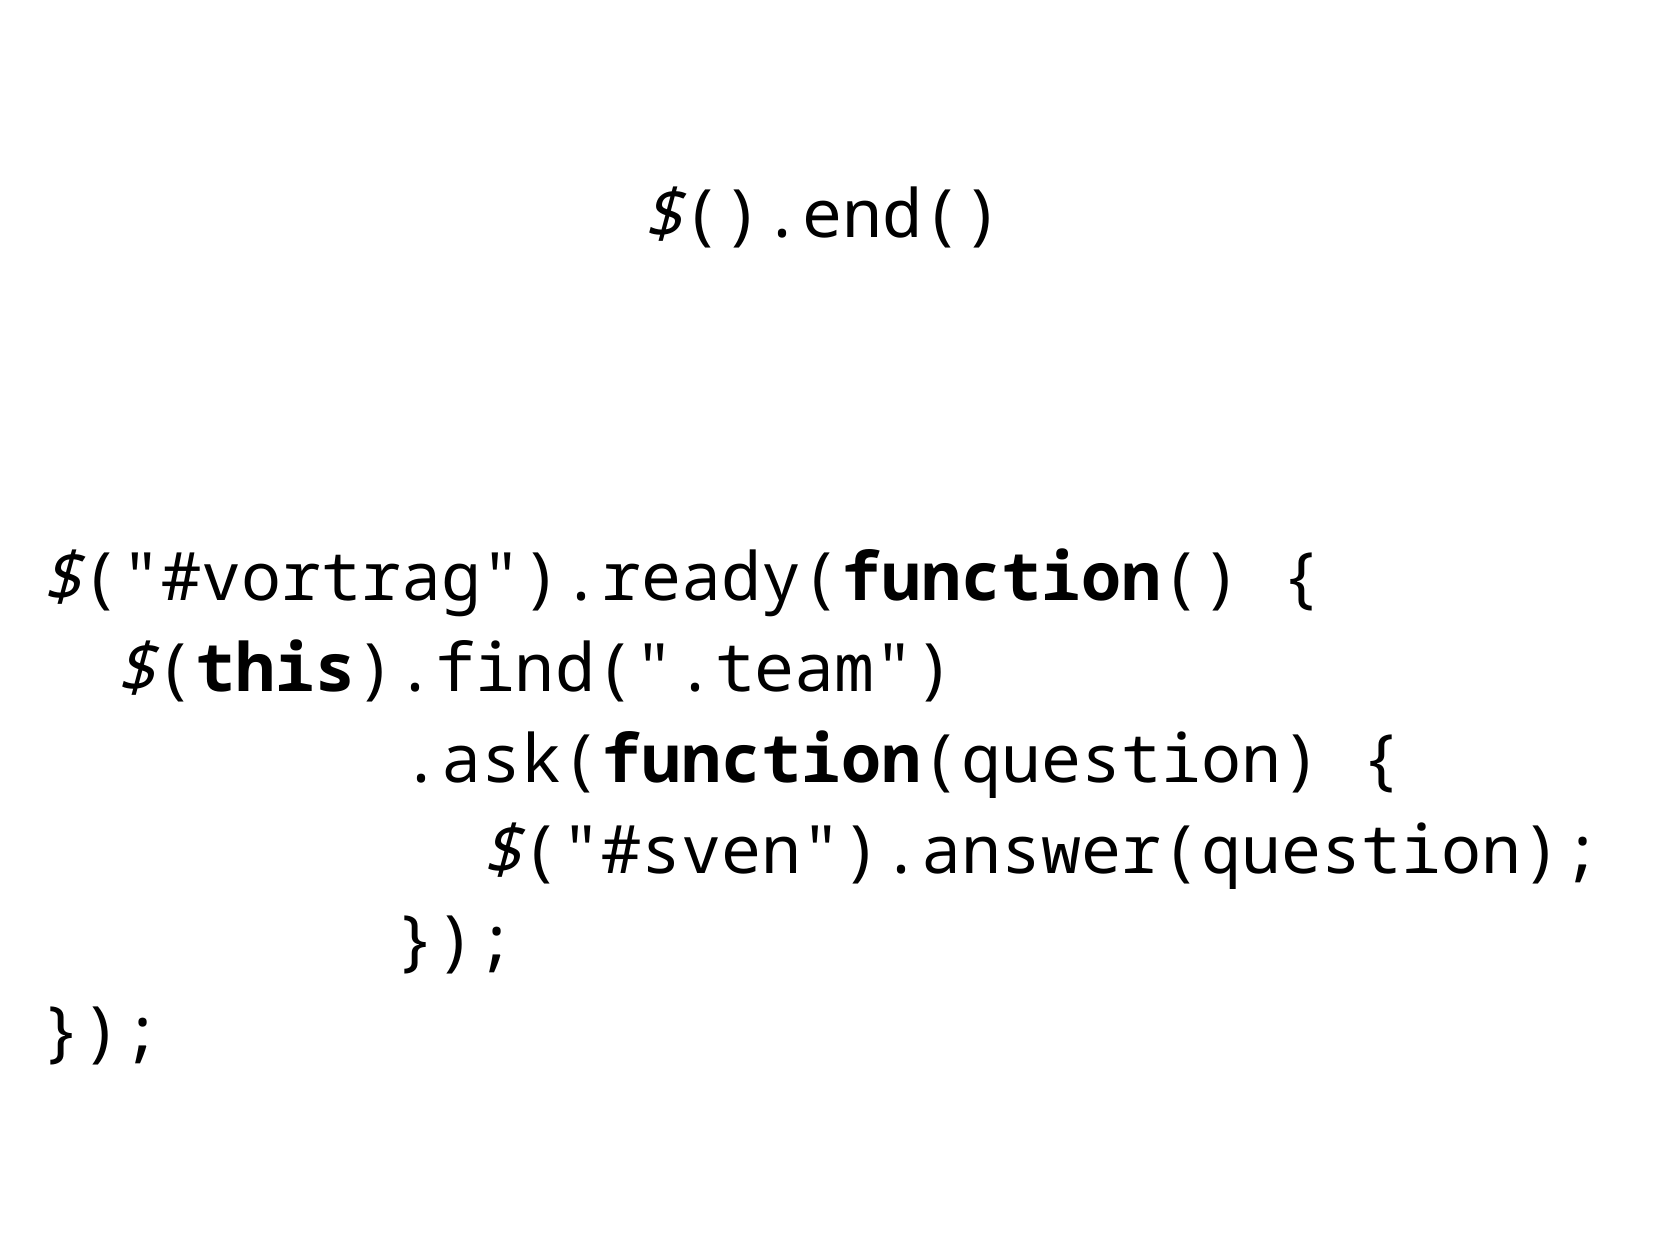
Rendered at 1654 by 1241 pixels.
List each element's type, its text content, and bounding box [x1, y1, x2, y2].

subtitle $().end() $("#vortrag").ready(function() { $(this).find(".team") .ask(function(question) { $("#sven").answer(question); }); }); [41, 90, 1604, 1150]
